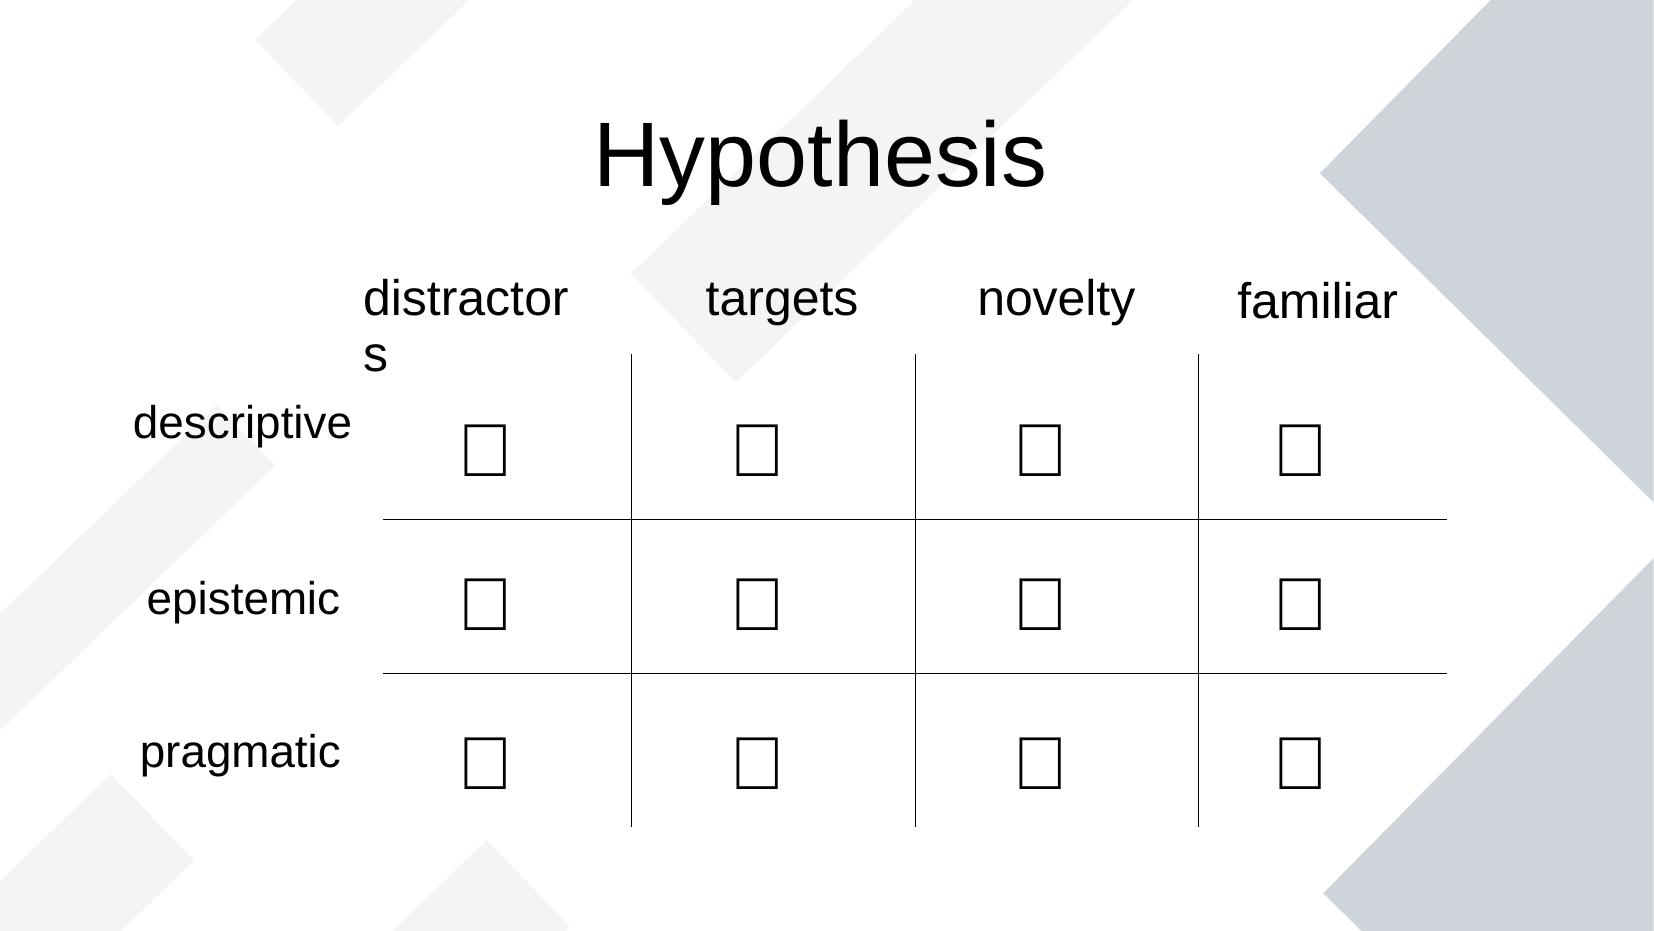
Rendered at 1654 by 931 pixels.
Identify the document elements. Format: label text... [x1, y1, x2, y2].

title Hypothesis [76, 76, 1565, 233]
text_box ✅ [714, 714, 857, 833]
text_box targets [690, 263, 951, 331]
text_box familiar [1222, 265, 1518, 349]
text_box ❌ [1257, 555, 1388, 650]
text_box ❌ [1257, 714, 1388, 810]
text_box ✅ [442, 555, 585, 673]
text_box ✅ [998, 714, 1140, 833]
text_box ✅ [998, 401, 1140, 519]
text_box pragmatic [124, 718, 355, 780]
text_box ❌ [442, 714, 573, 810]
text_box ✅ [998, 555, 1140, 673]
text_box novelty [962, 263, 1223, 331]
text_box distractors [348, 263, 609, 331]
text_box ✅ [442, 401, 585, 519]
text_box ✅ [714, 401, 857, 519]
text_box descriptive [118, 389, 366, 451]
text_box epistemic [131, 565, 355, 626]
text_box ✅ [1257, 401, 1400, 519]
text_box ✅ [714, 555, 857, 673]
